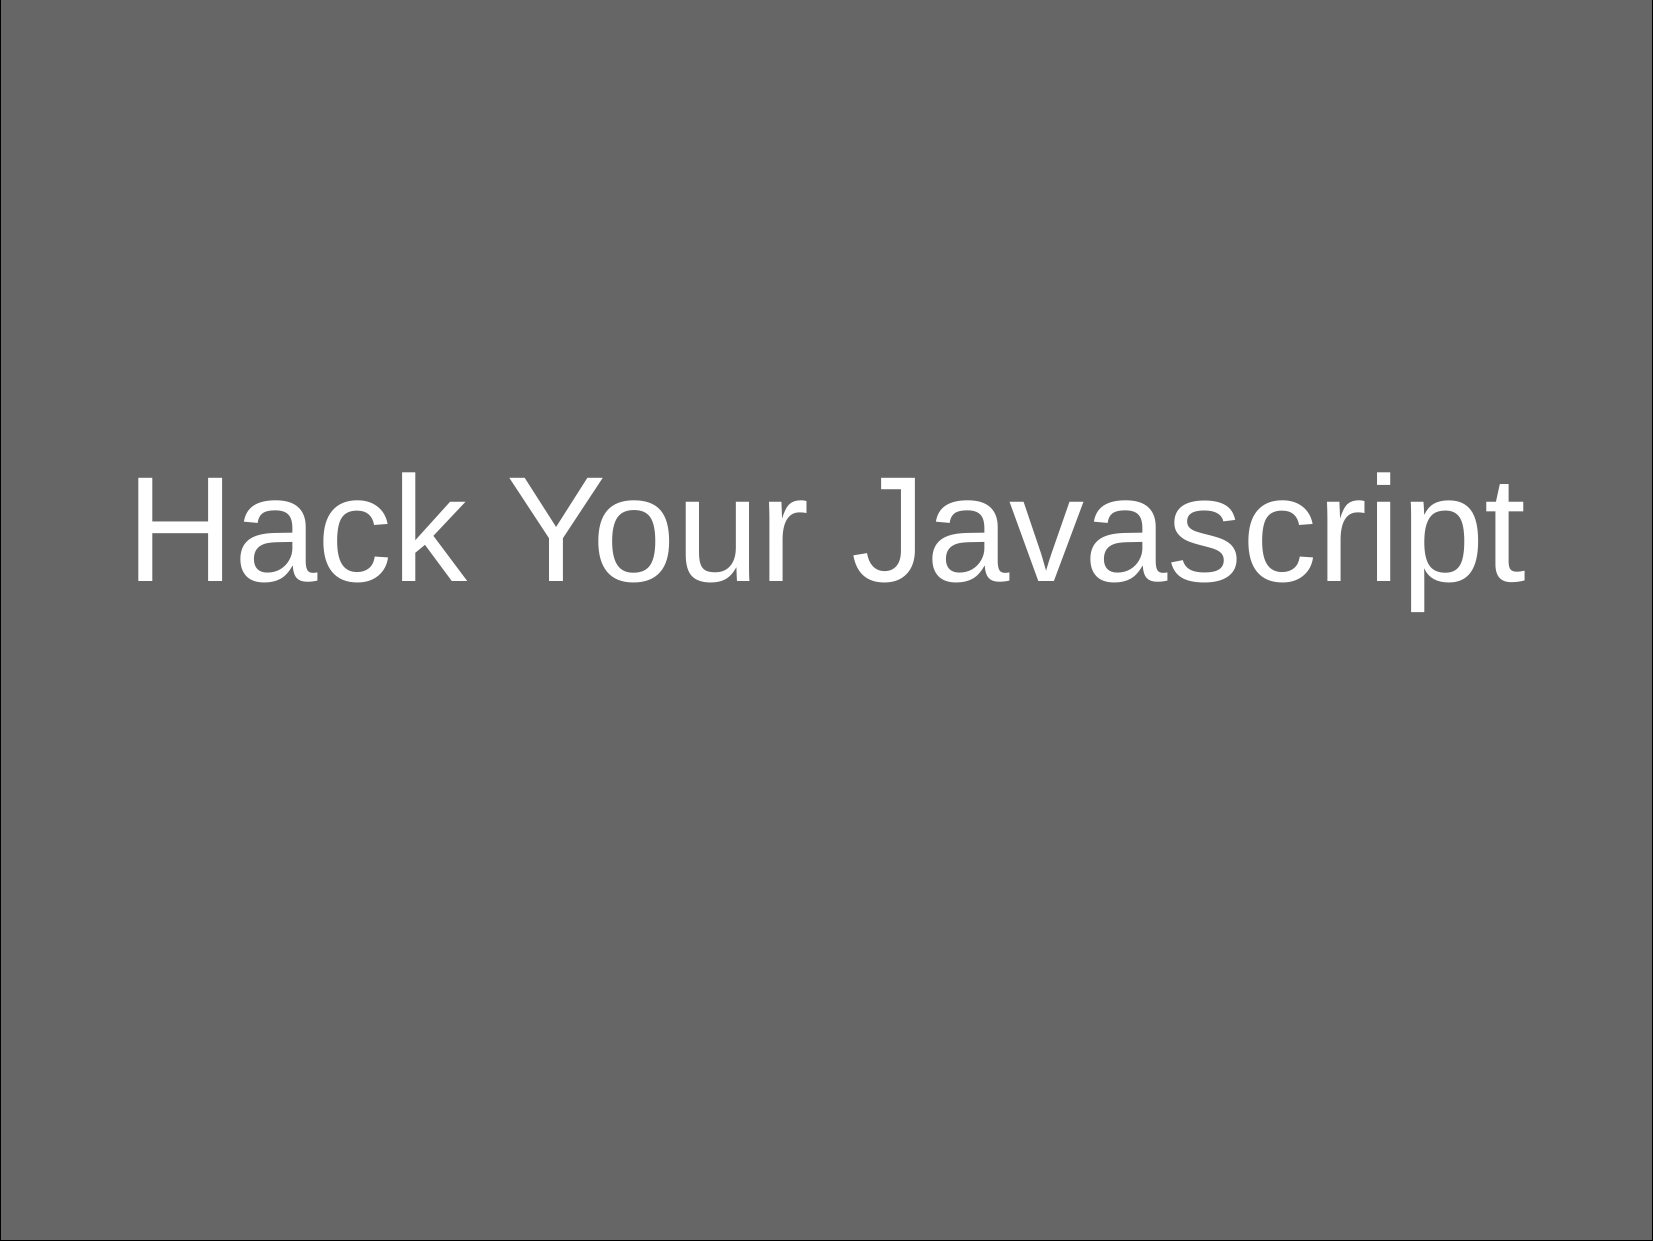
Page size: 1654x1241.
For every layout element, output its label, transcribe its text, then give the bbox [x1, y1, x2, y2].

text_box [0, 0, 1653, 1241]
subtitle Hack Your Javascript [82, 49, 1571, 1010]
